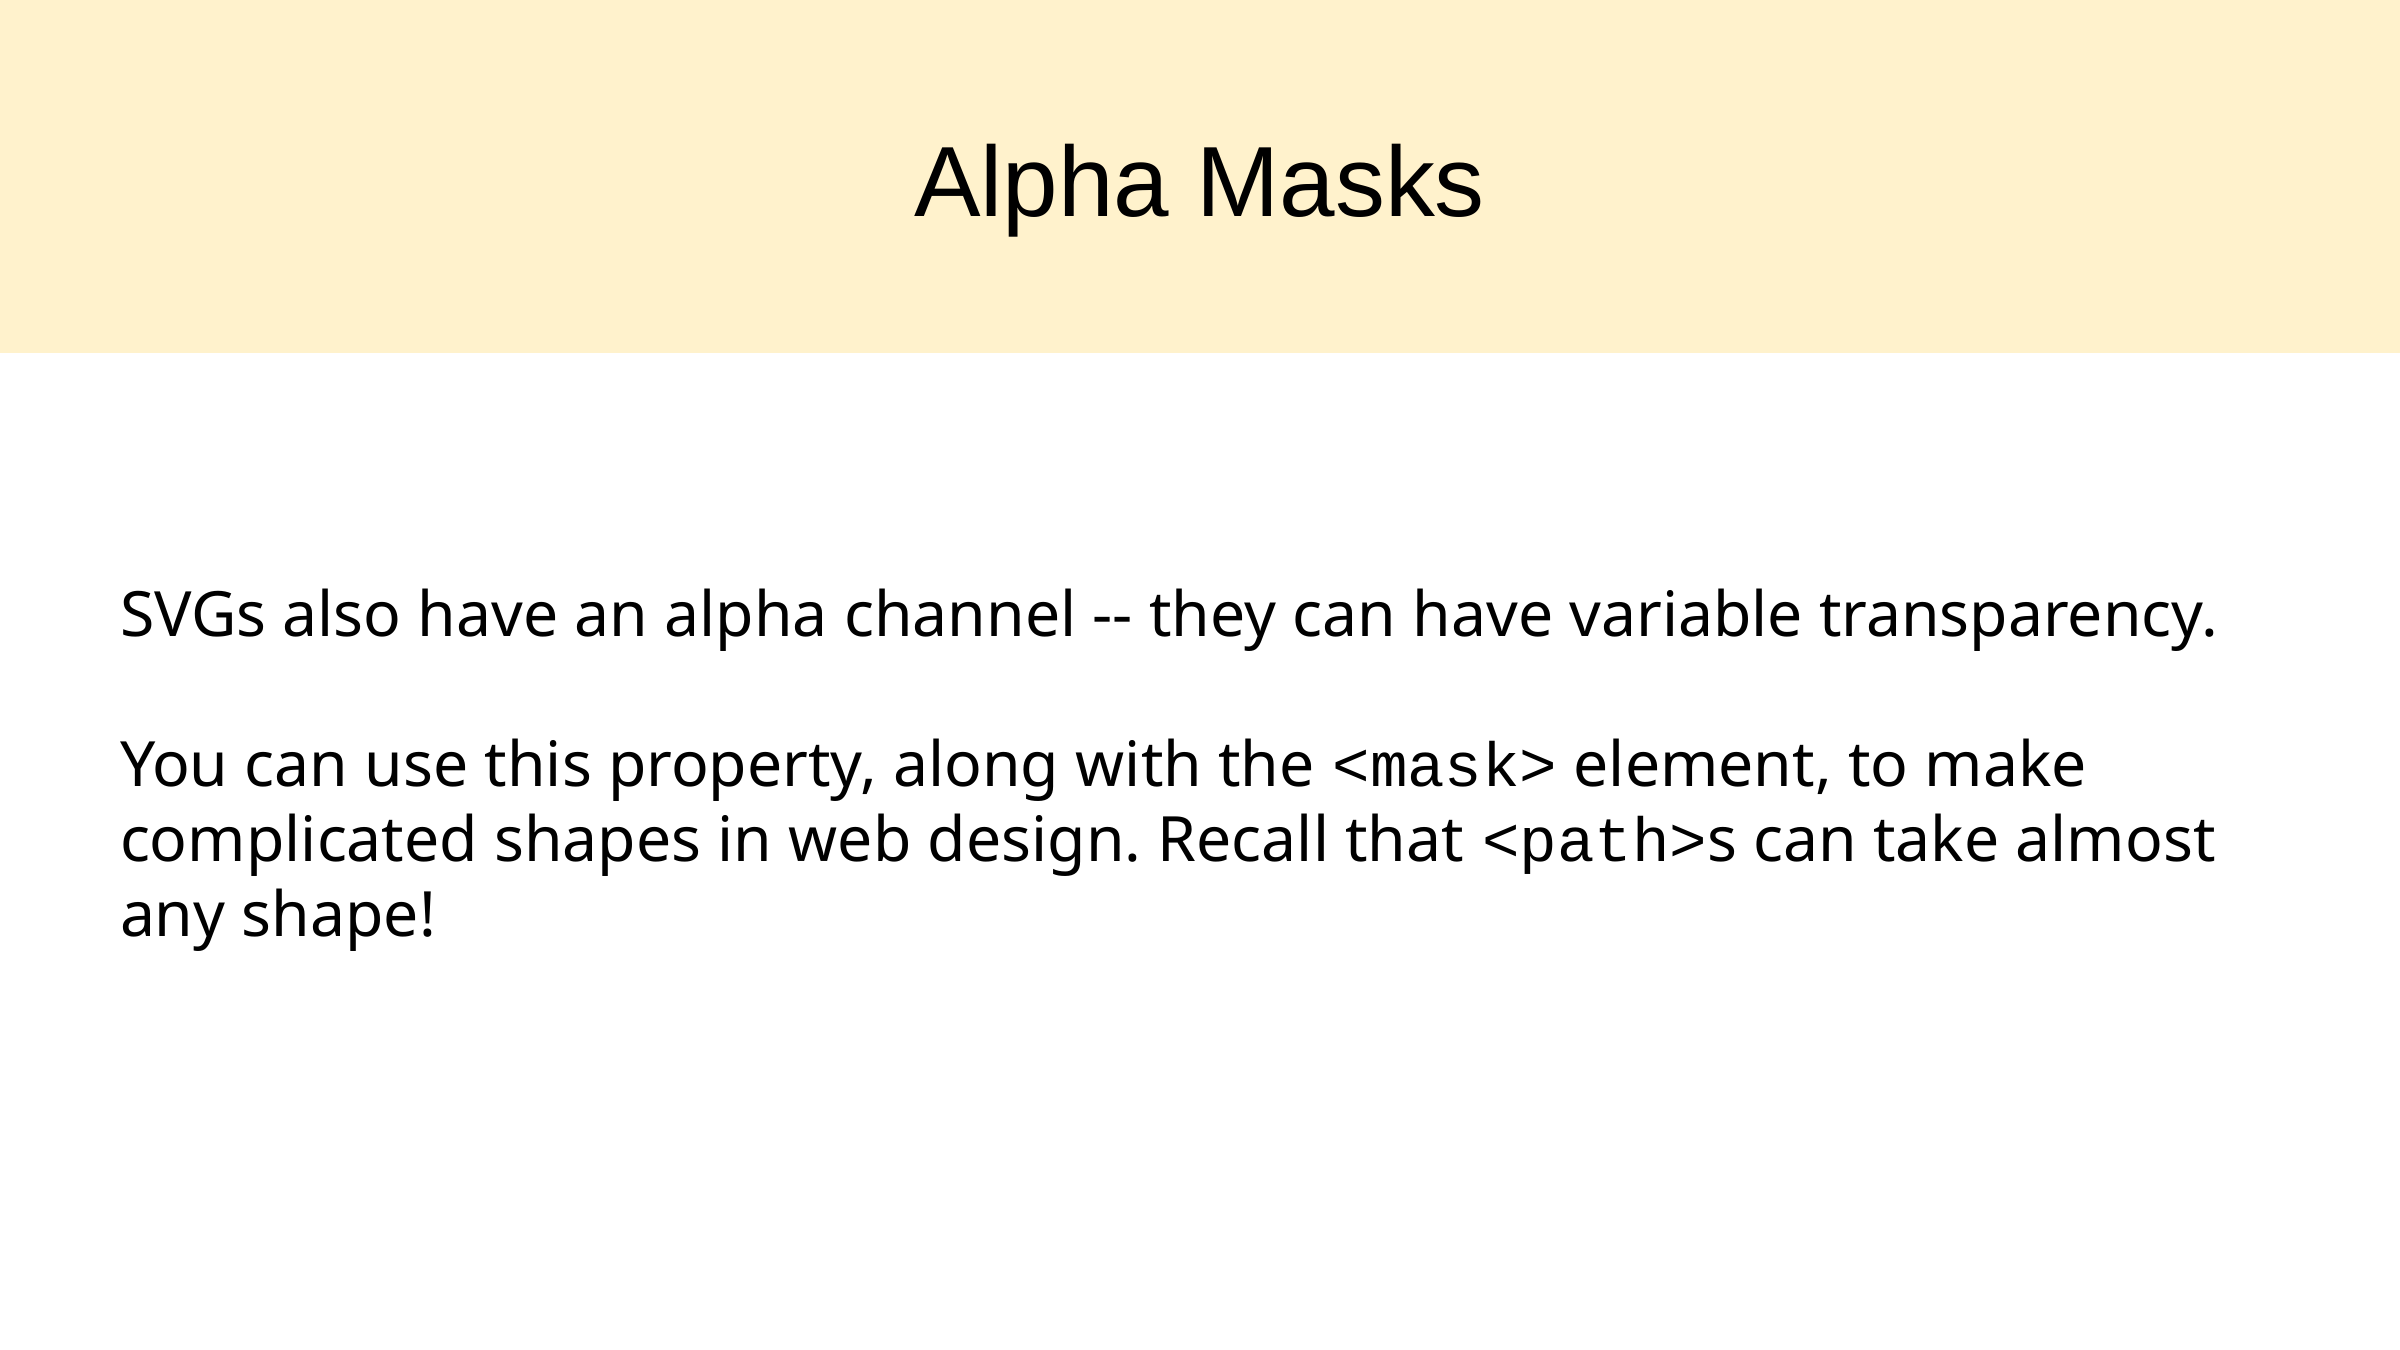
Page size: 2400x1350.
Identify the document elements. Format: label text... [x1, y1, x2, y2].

text_box SVGs also have an alpha channel -- they can have variable transparency. You can use this property, along with the <mask> element, to make complicated shapes in web design. Recall that <path>s can take almost any shape! [120, 315, 2280, 1207]
text_box Alpha Masks [0, 0, 2400, 353]
